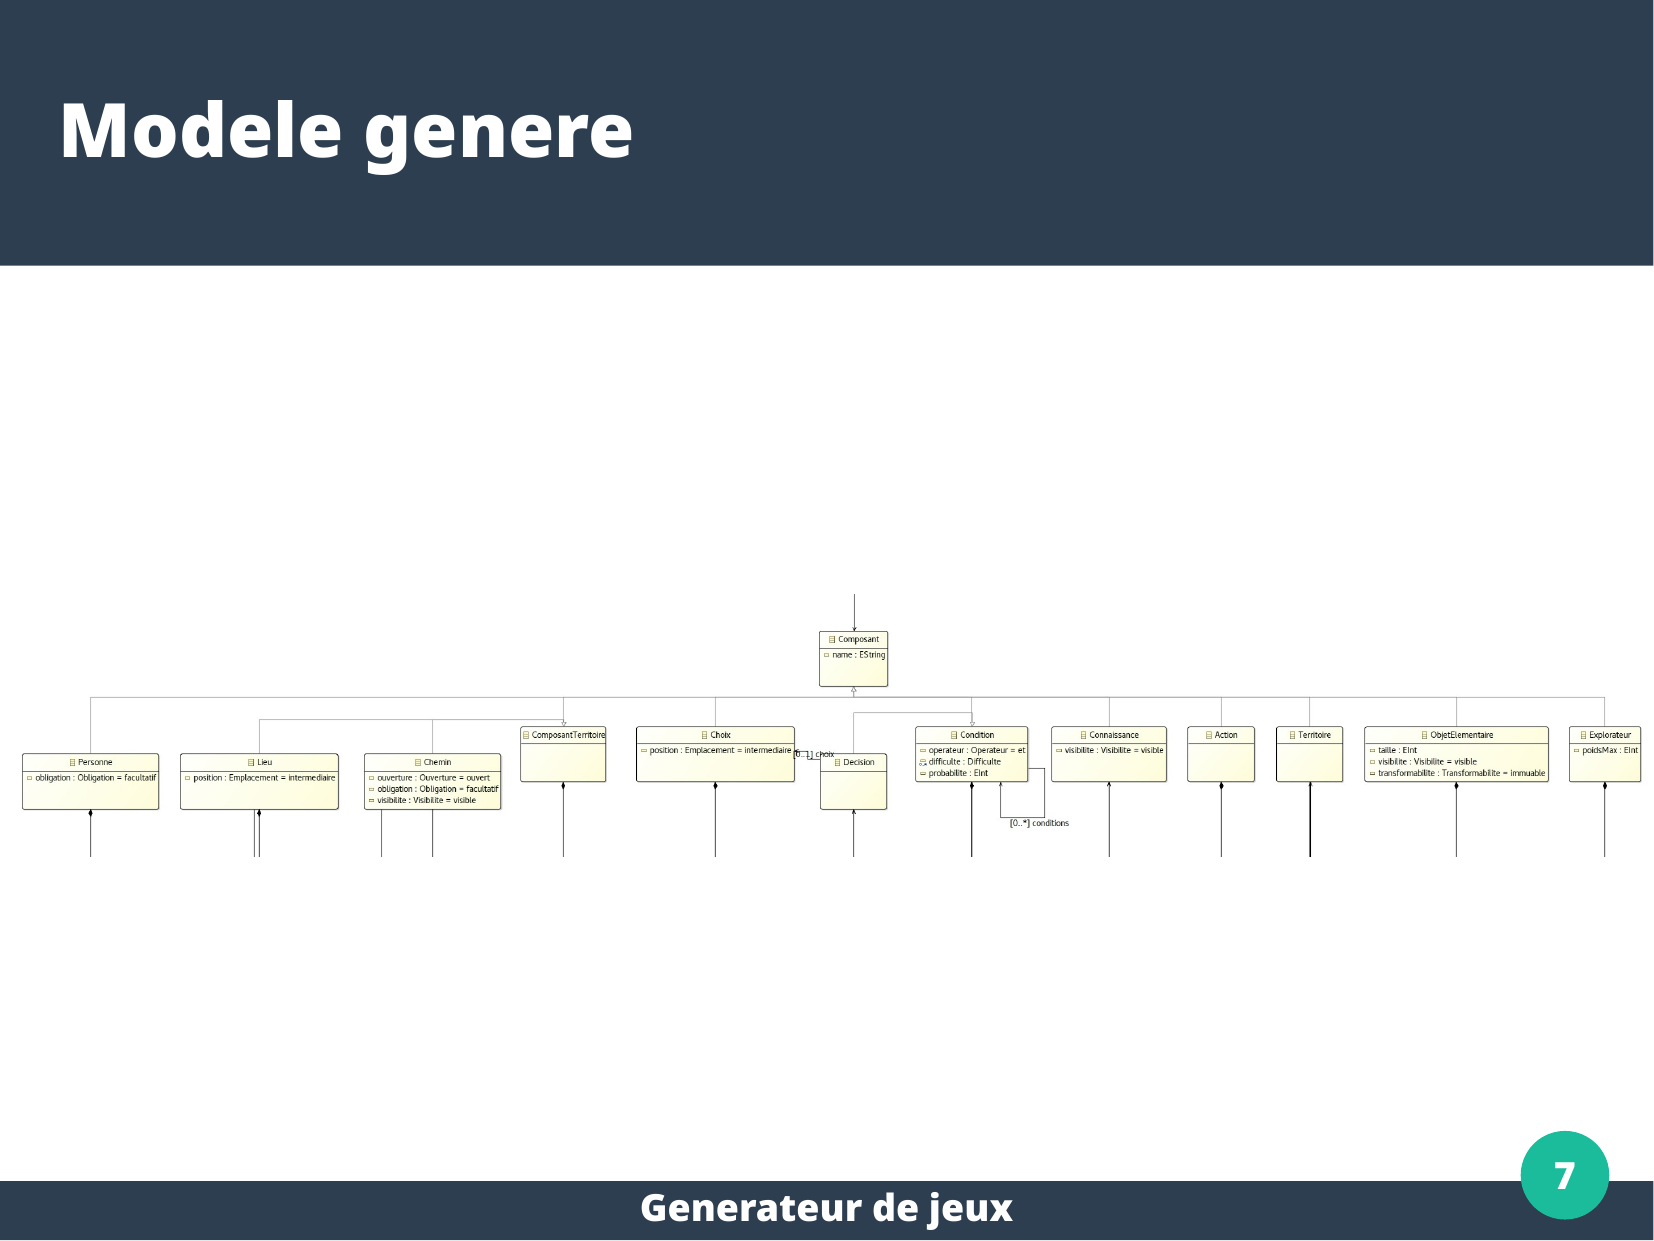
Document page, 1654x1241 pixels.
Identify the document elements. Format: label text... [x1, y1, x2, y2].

title Modele genere [59, 49, 1595, 207]
picture [0, 594, 1654, 857]
